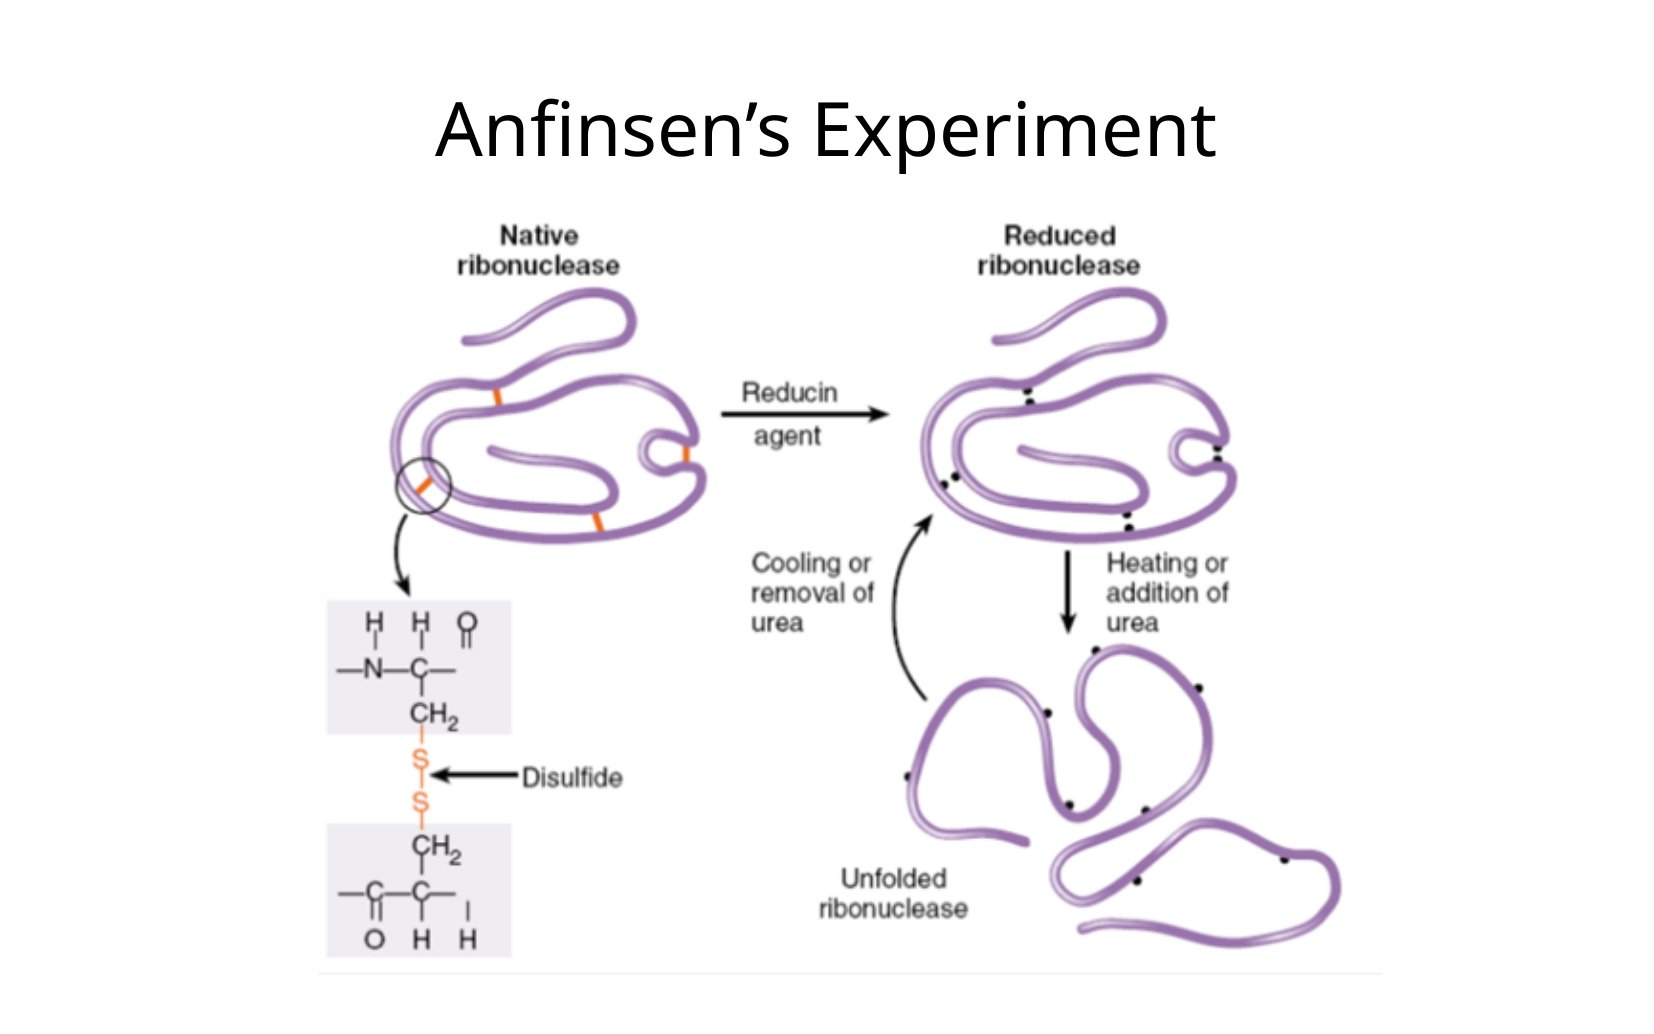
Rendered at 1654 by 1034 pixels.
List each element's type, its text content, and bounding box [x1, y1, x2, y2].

title Anfinsen’s Experiment [82, 41, 1571, 214]
picture [318, 188, 1382, 975]
